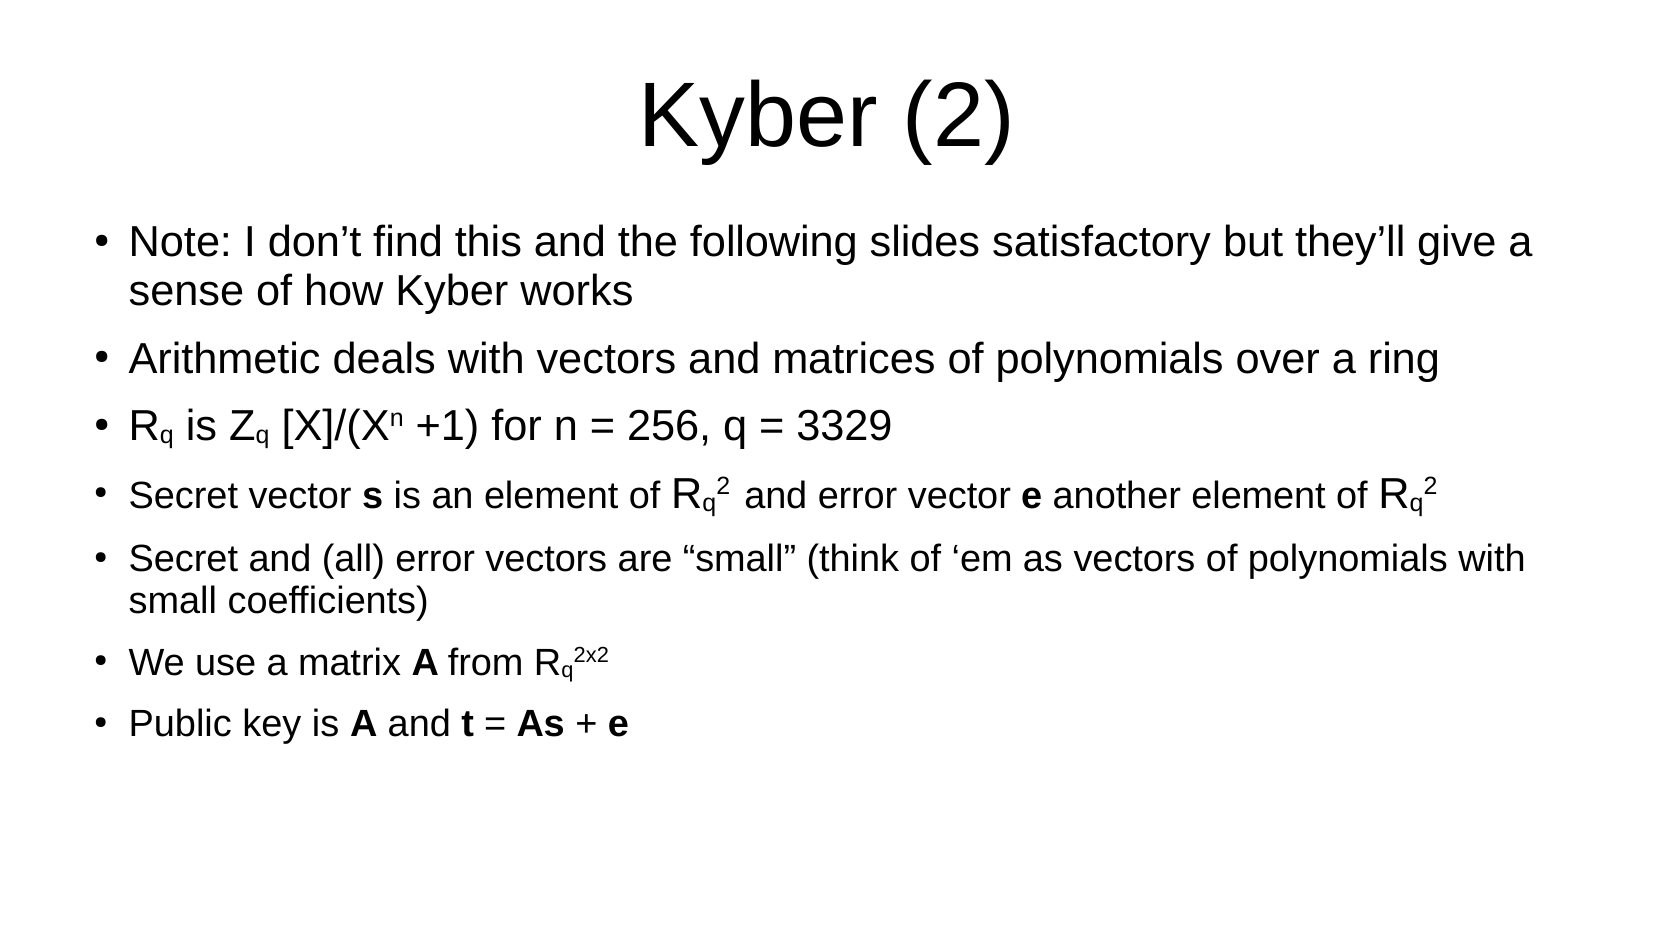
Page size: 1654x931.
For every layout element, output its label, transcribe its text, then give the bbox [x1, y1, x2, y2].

title Kyber (2) [82, 37, 1571, 193]
list Note: I don’t find this and the following slides satisfactory but they’ll give a sense of how Kyber works Arithmetic deals with vectors and matrices of polynomials over a ring Rq is Zq [X]/(Xn +1) for n = 256, q = 3329 Secret vector s is an element of Rq2 and error vector e another element of Rq2 Secret and (all) error vectors are “small” (think of ‘em as vectors of polynomials with small coefficients) We use a matrix A from Rq2x2 Public key is A and t = As + e [82, 217, 1571, 758]
